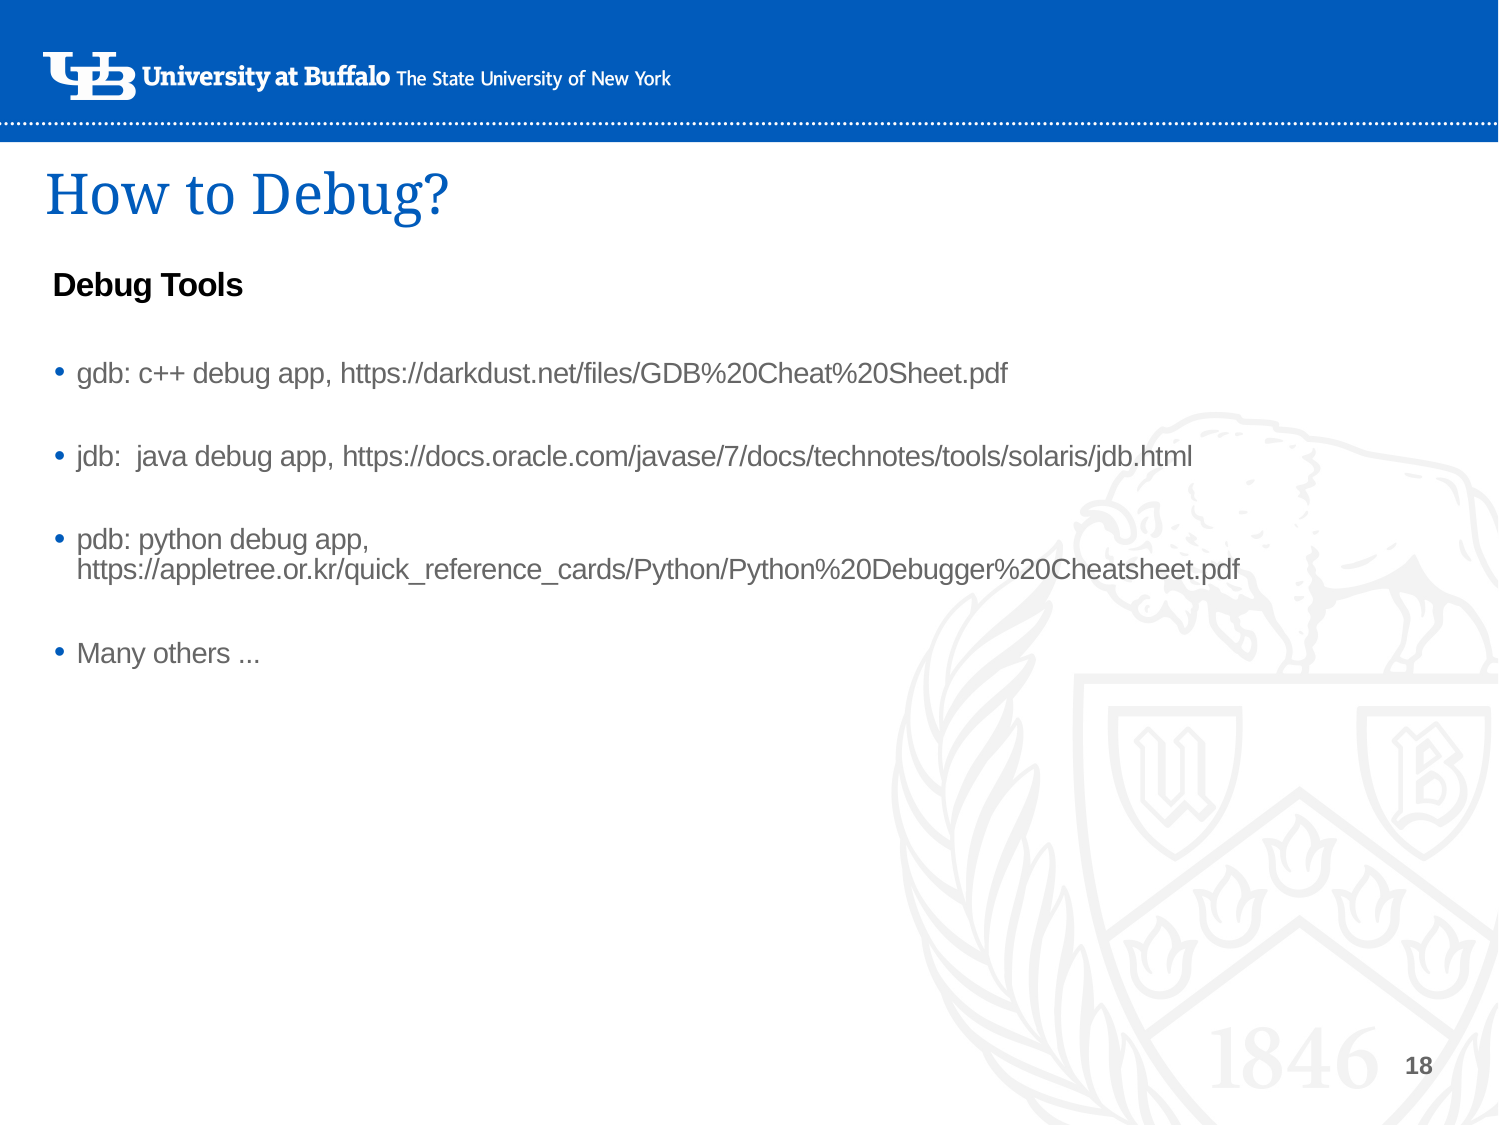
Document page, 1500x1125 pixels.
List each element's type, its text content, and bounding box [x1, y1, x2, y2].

list gdb: c++ debug app, https://darkdust.net/files/GDB%20Cheat%20Sheet.pdf jdb: java debug app, https://docs.oracle.com/javase/7/docs/technotes/tools/solaris/jdb.html pdb: python debug app, https://appletree.or.kr/quick_reference_cards/Python/Python%20Debugger%20Cheatsheet.pdf Many others ... [24, 351, 1351, 726]
picture [0, 0, 1499, 1125]
title How to Debug? [30, 153, 1387, 233]
text_box Debug Tools [37, 258, 1216, 311]
